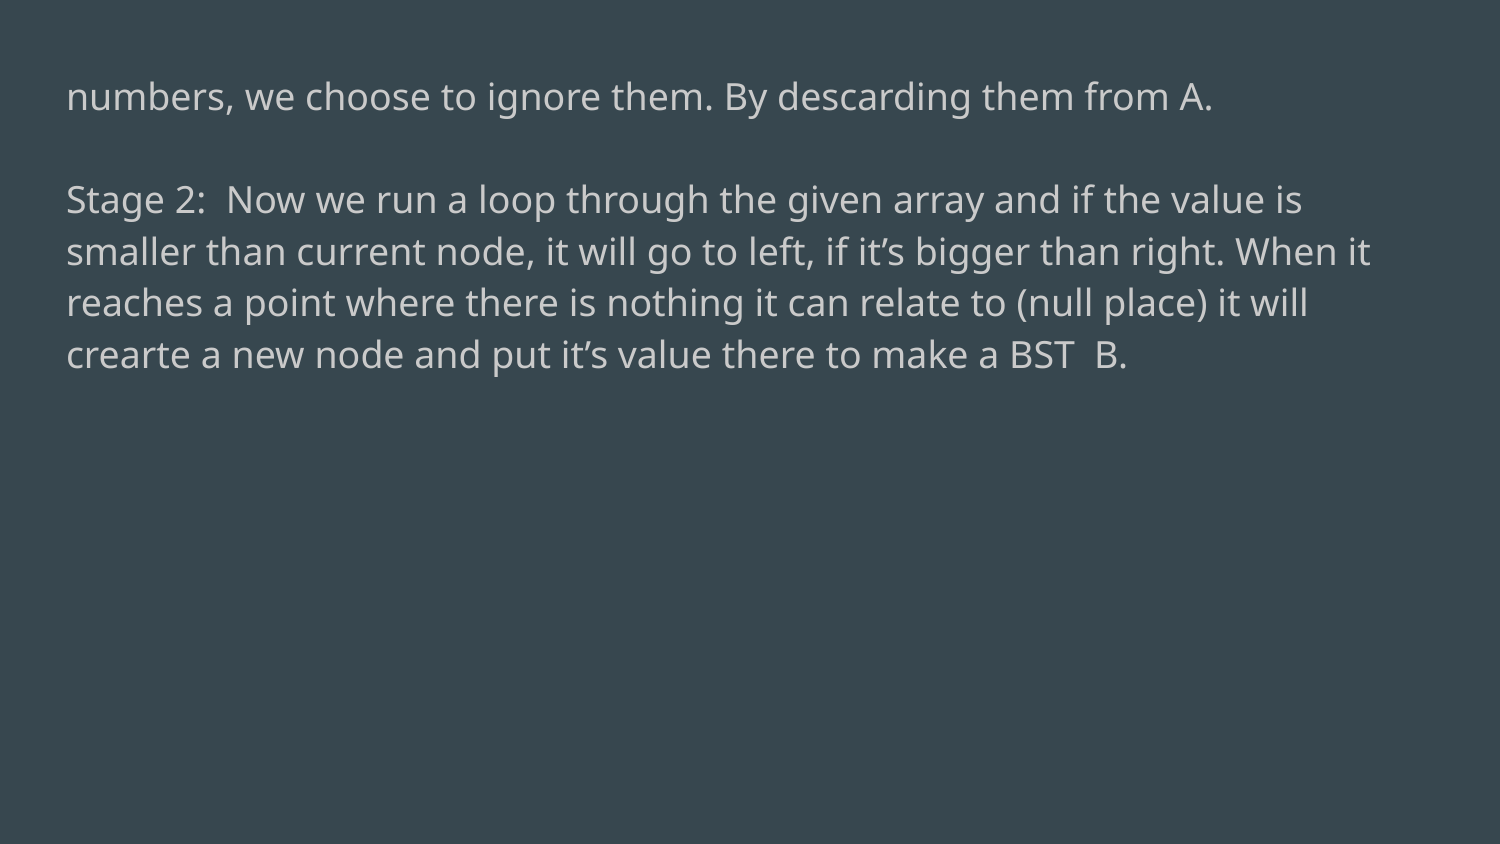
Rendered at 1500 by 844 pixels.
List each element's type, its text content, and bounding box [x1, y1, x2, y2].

list numbers, we choose to ignore them. By descarding them from A. Stage 2: Now we run a loop through the given array and if the value is smaller than current node, it will go to left, if it’s bigger than right. When it reaches a point where there is nothing it can relate to (null place) it will crearte a new node and put it’s value there to make a BST B. [51, 50, 1449, 324]
